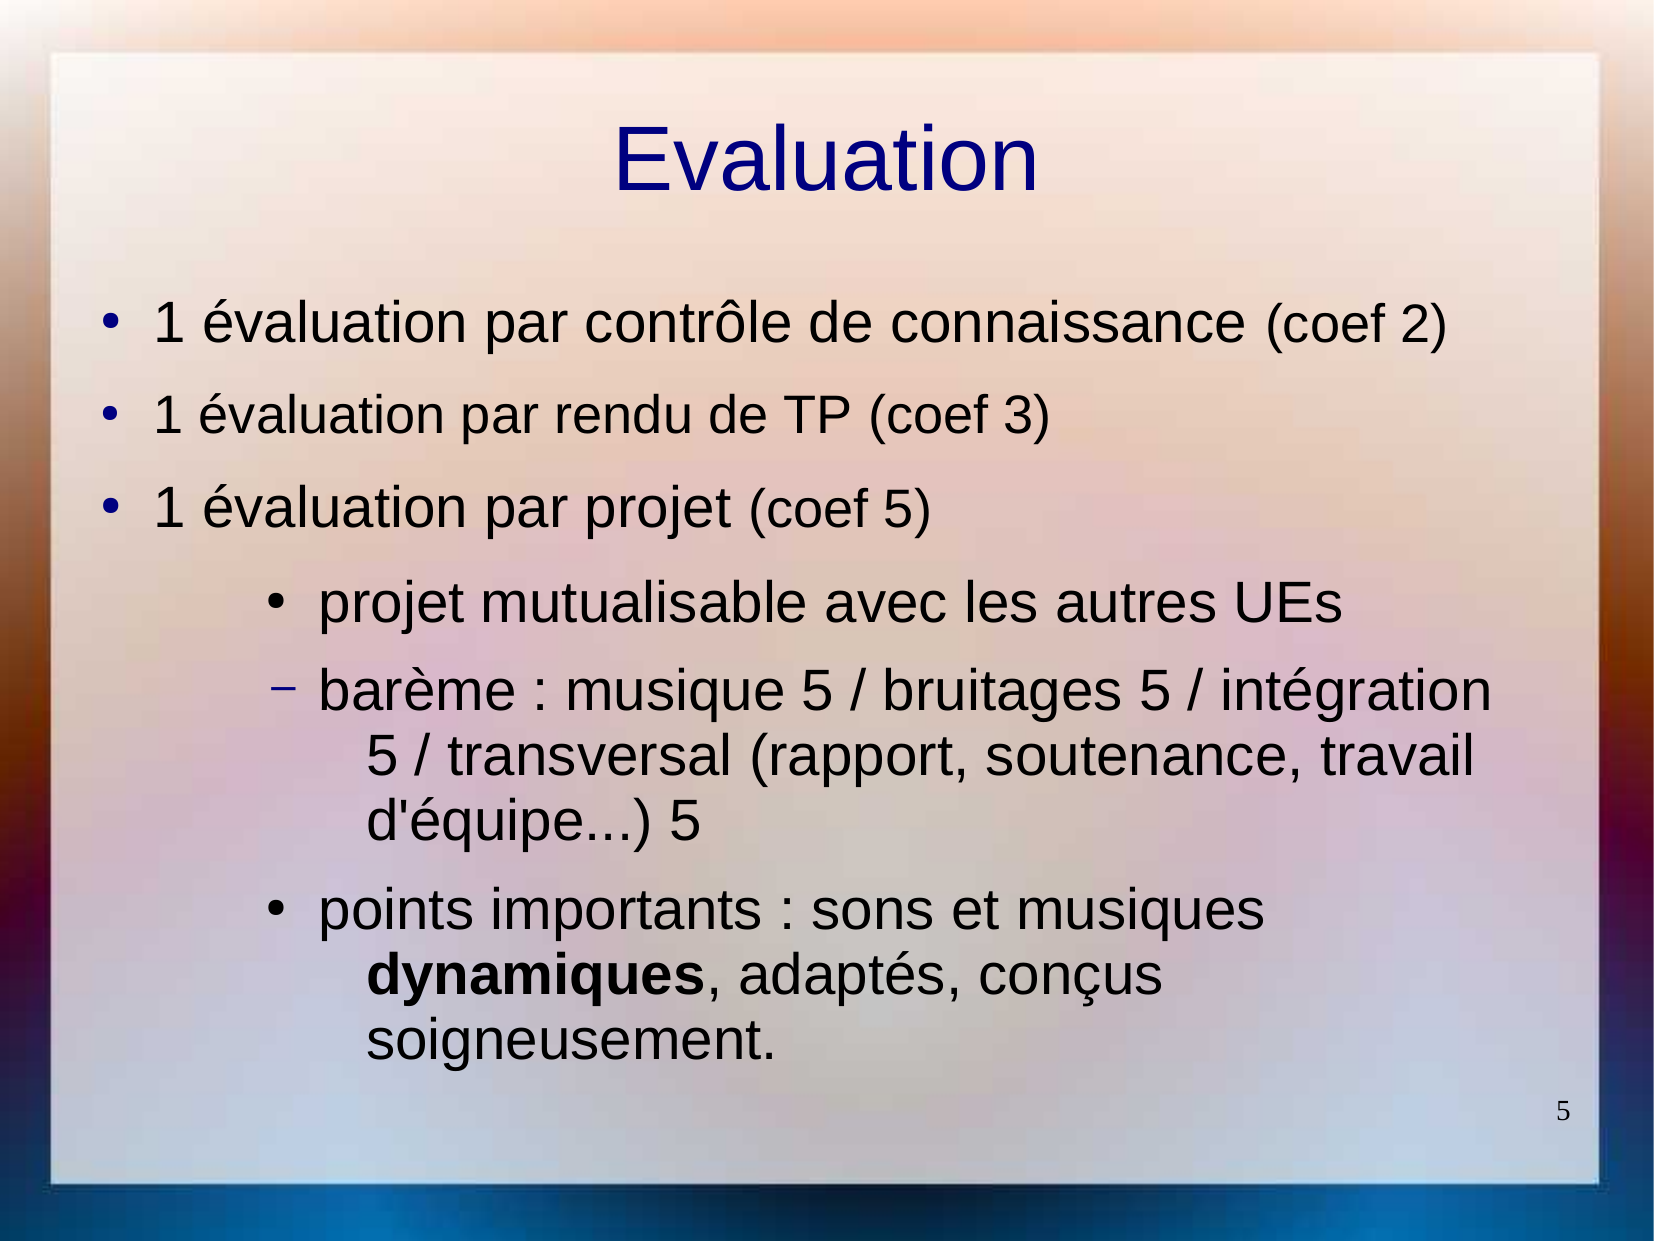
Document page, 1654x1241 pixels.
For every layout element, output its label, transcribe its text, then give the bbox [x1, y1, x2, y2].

list 1 évaluation par contrôle de connaissance (coef 2) 1 évaluation par rendu de TP (coef 3) 1 évaluation par projet (coef 5) projet mutualisable avec les autres UEs barème : musique 5 / bruitages 5 / intégration 5 / transversal (rapport, soutenance, travail d'équipe...) 5 points importants : sons et musiques dynamiques, adaptés, conçus soigneusement. [82, 290, 1571, 1109]
title Evaluation [82, 55, 1571, 263]
picture [0, 0, 1654, 1241]
